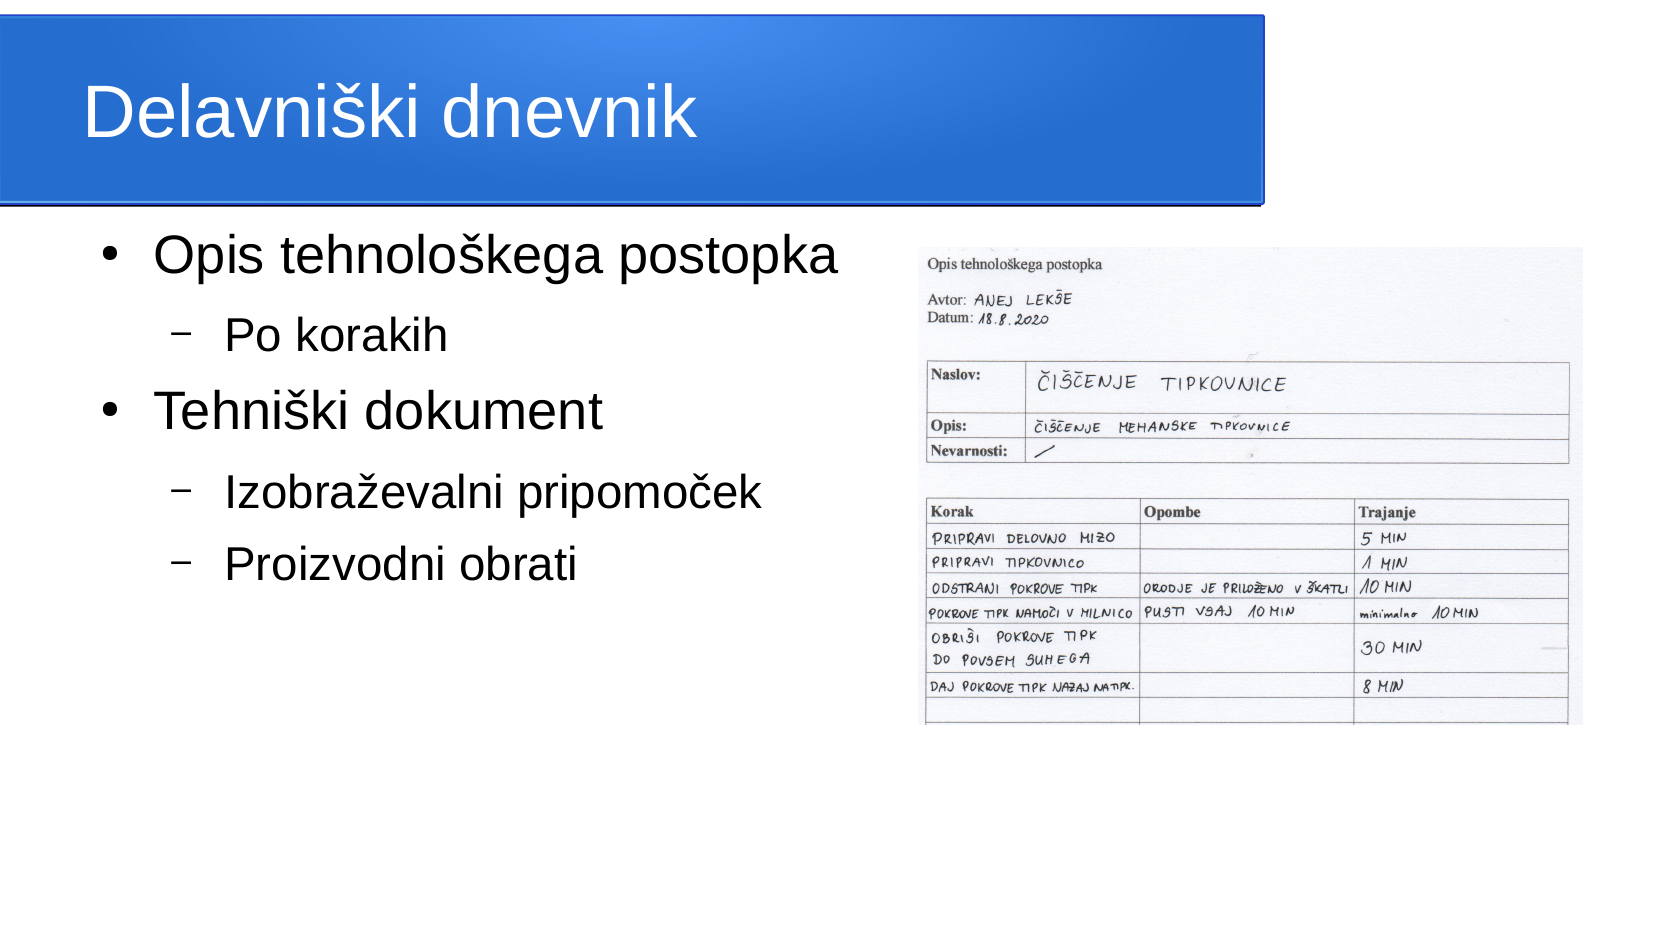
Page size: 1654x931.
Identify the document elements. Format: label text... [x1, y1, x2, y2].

title Delavniški dnevnik [82, 35, 1235, 189]
list Opis tehnološkega postopka Po korakih Tehniški dokument Izobraževalni pripomoček Proizvodni obrati [82, 224, 1430, 764]
picture [918, 247, 1583, 725]
